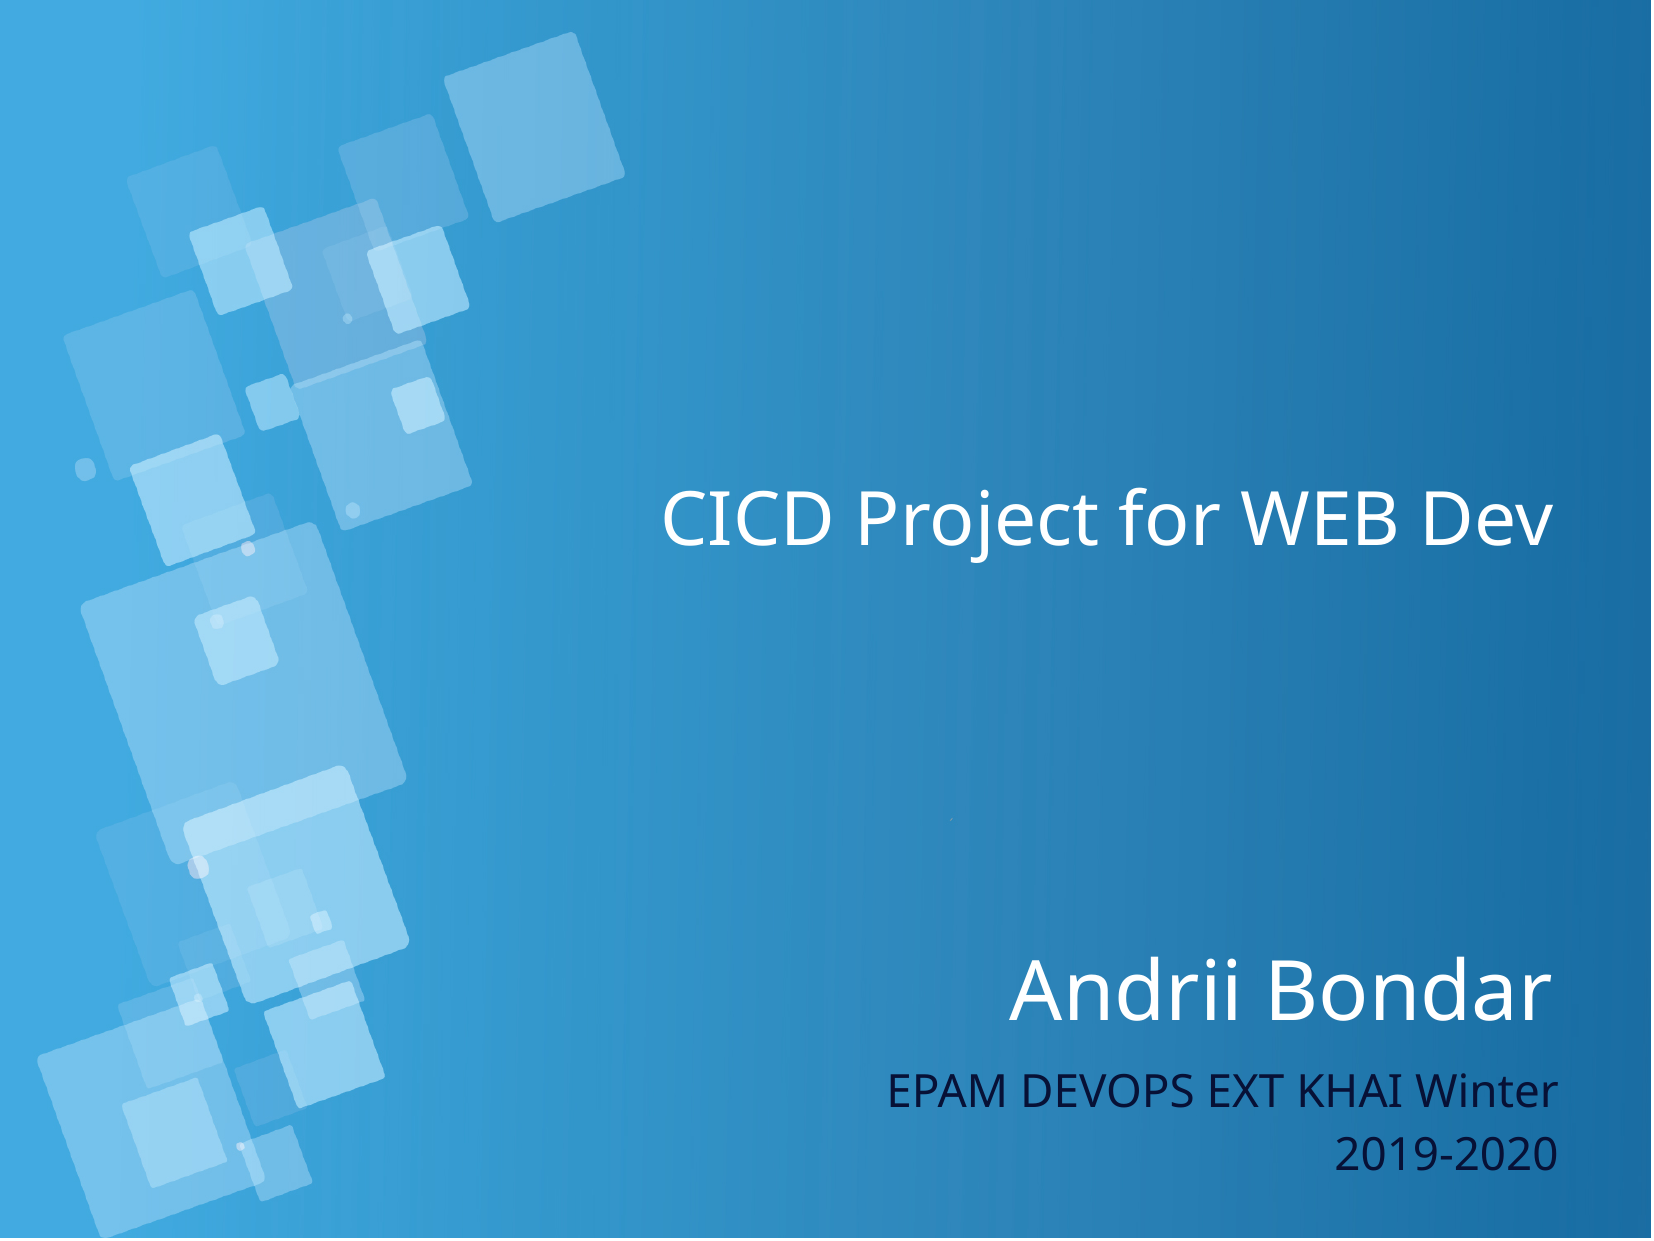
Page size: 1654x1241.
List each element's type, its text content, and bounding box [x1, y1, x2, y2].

picture [0, 0, 1651, 1238]
title Andrii Bondar [627, 898, 1554, 1079]
title CICD Project for WEB Dev [525, 426, 1555, 606]
subtitle EPAM DEVOPS EXT KHAI Winter 2019-2020 [755, 1064, 1560, 1178]
